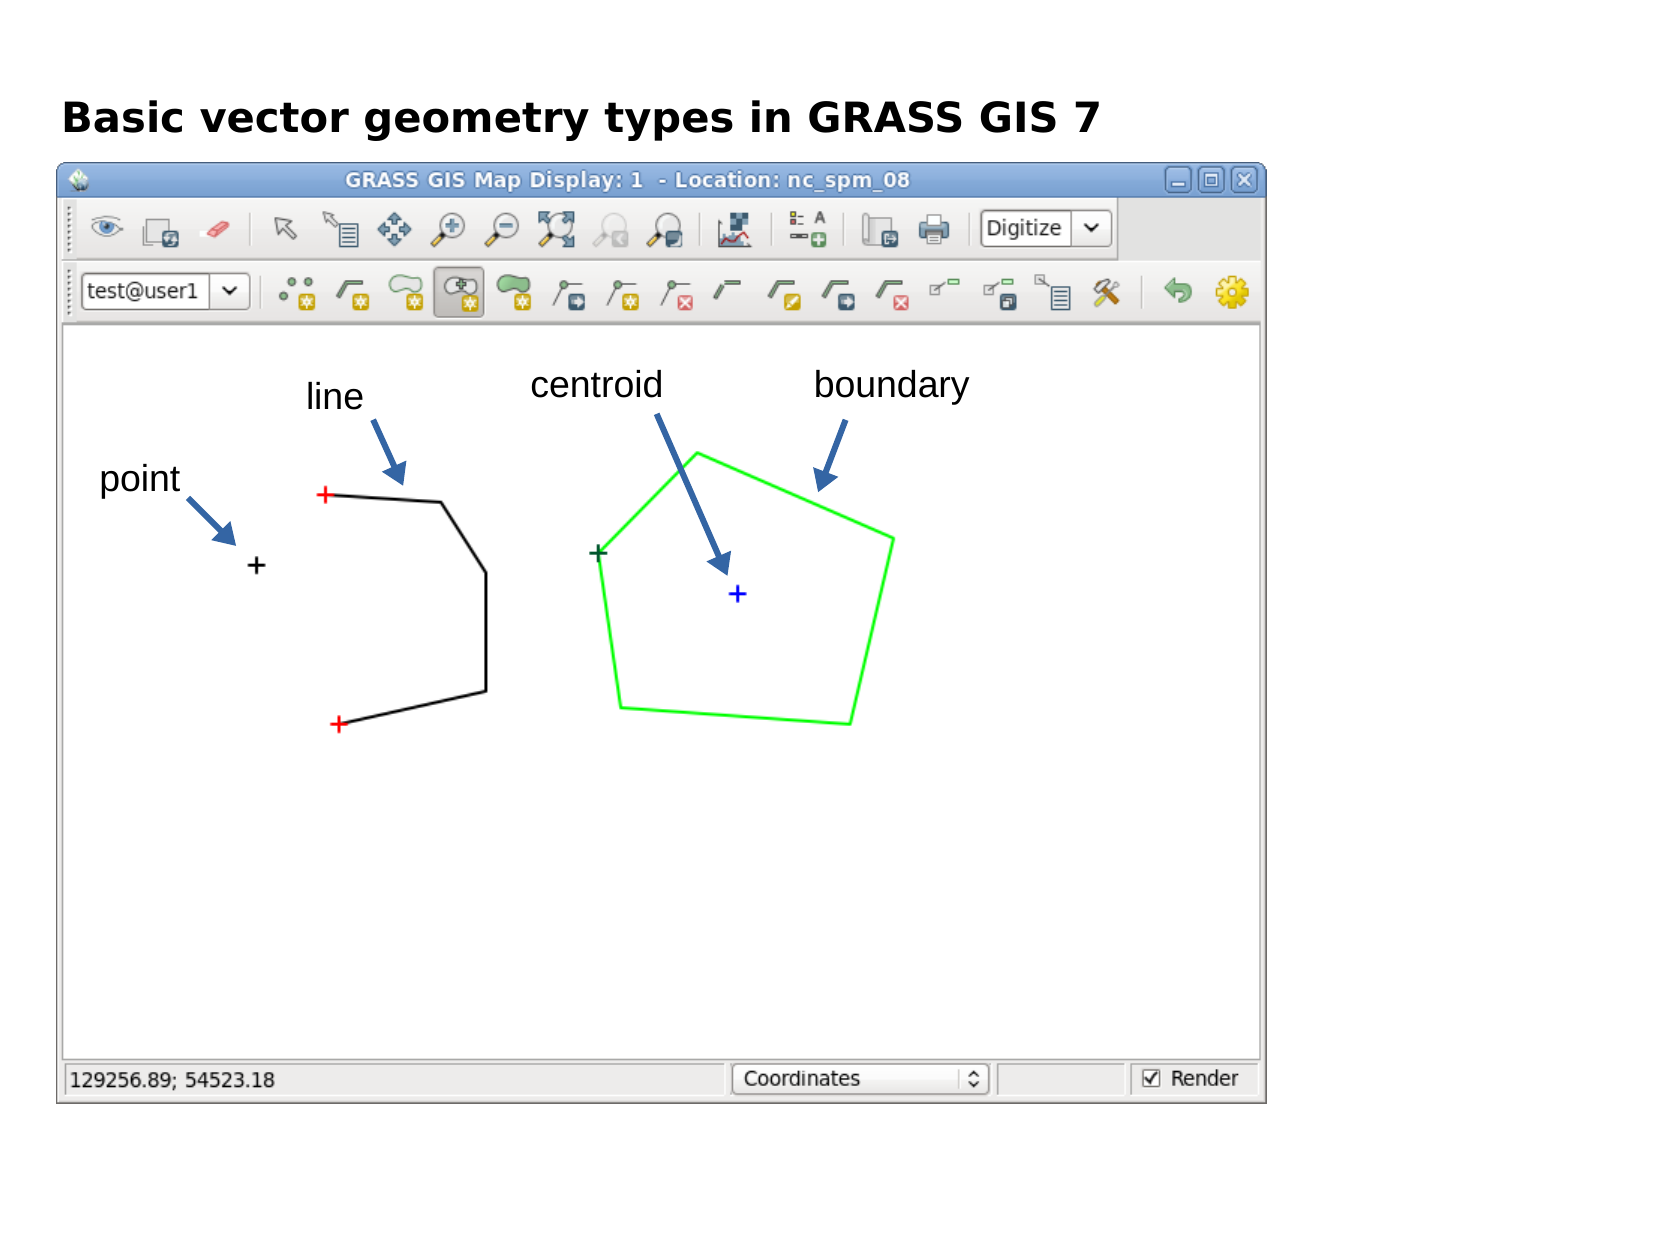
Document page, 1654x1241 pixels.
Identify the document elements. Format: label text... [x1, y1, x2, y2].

picture [56, 162, 1267, 1104]
text_box point [84, 450, 337, 494]
text_box line [291, 367, 515, 412]
text_box boundary [799, 355, 1052, 400]
text_box Basic vector geometry types in GRASS GIS 7 [46, 86, 1147, 151]
text_box centroid [515, 355, 768, 413]
